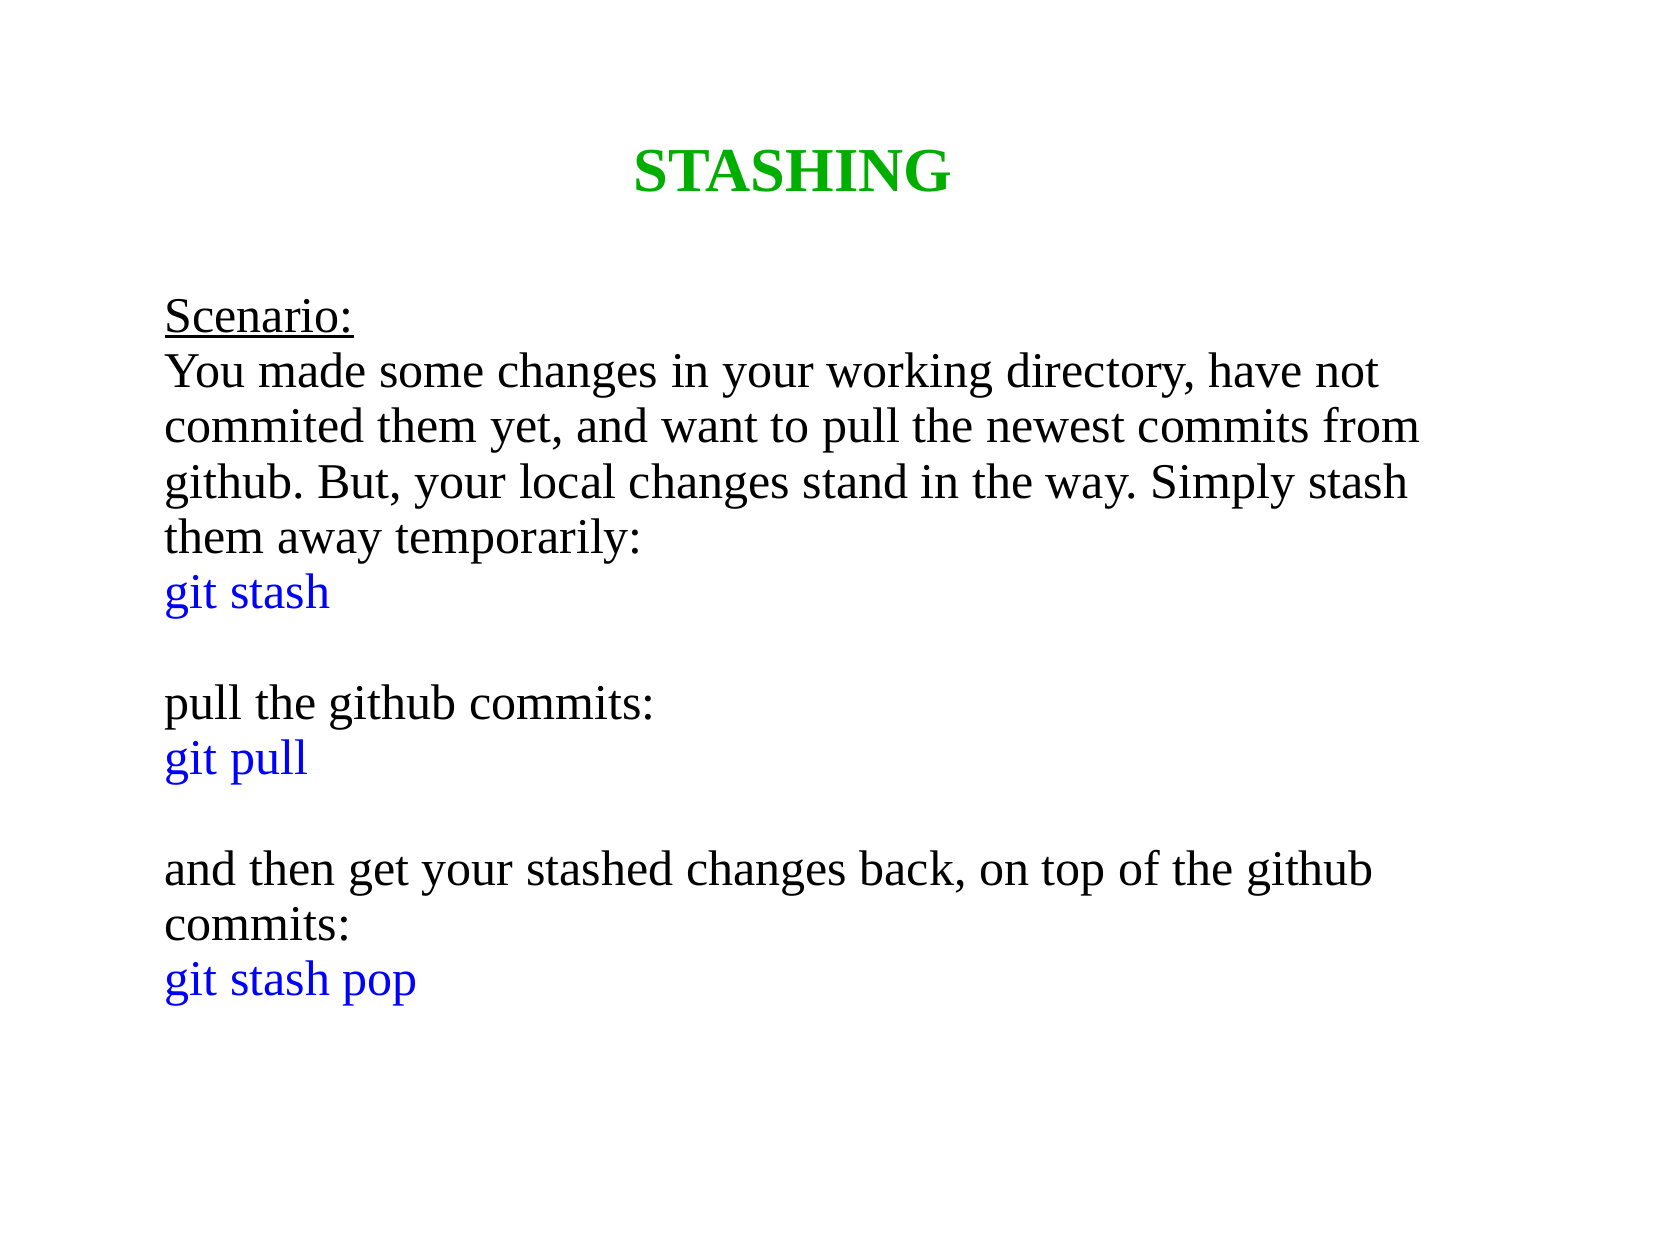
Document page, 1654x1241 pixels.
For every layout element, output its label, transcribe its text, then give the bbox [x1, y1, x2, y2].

text_box STASHING Scenario: You made some changes in your working directory, have not commited them yet, and want to pull the newest commits from github. But, your local changes stand in the way. Simply stash them away temporarily: git stash pull the github commits: git pull and then get your stashed changes back, on top of the github commits: git stash pop [150, 45, 1516, 1186]
